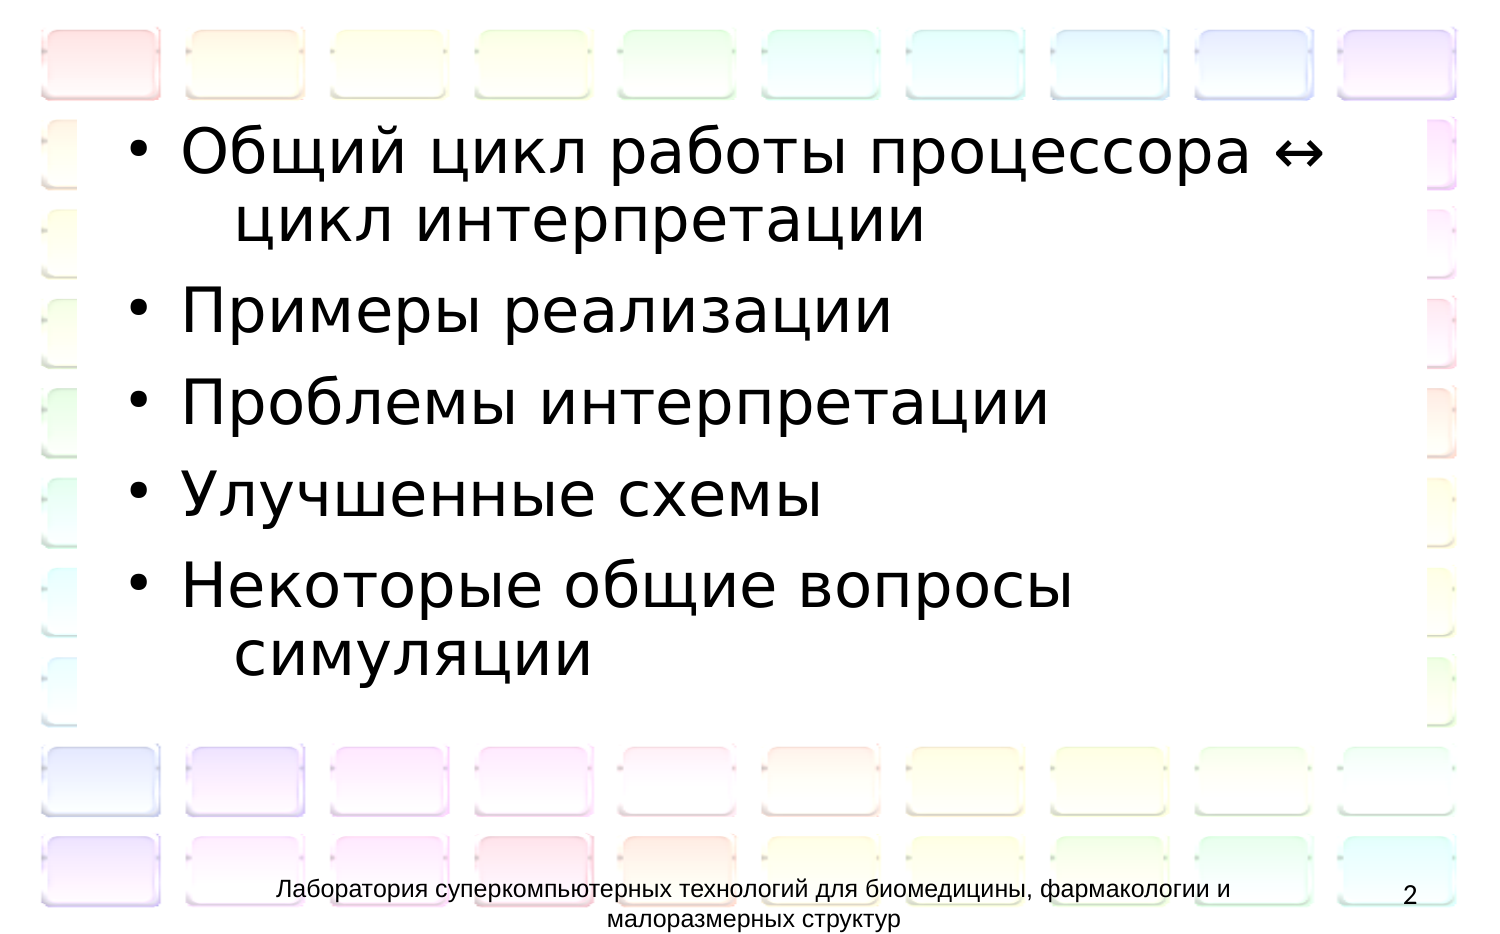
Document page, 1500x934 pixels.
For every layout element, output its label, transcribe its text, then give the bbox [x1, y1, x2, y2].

text_box Лаборатория суперкомпьютерных технологий для биомедицины, фармакологии и малоразмерных структур [171, 864, 1338, 915]
text_box <номер> [1387, 868, 1473, 918]
picture [0, 0, 1500, 934]
list Общий цикл работы процессора ↔ цикл интерпретации Примеры реализации Проблемы интерпретации Улучшенные схемы Некоторые общие вопросы симуляции [77, 112, 1428, 728]
